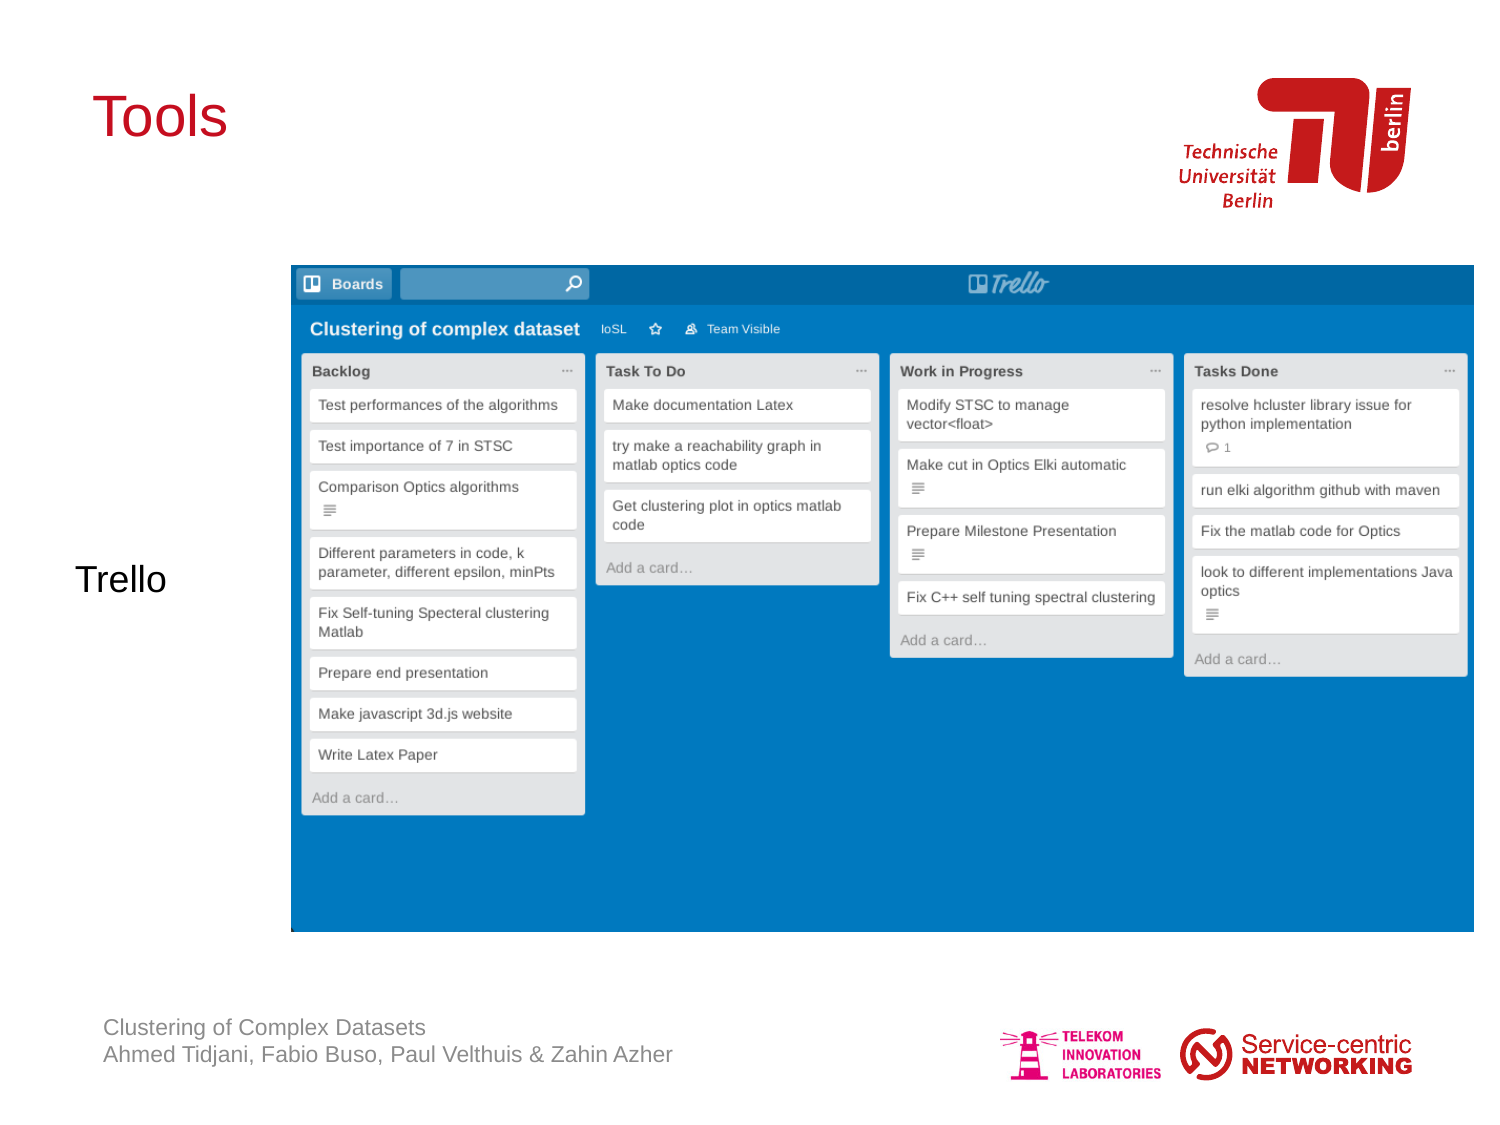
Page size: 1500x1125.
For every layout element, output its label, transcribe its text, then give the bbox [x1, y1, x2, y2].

text_box Clustering of Complex Datasets Ahmed Tidjani, Fabio Buso, Paul Velthuis & Zahin Azher [88, 1032, 987, 1092]
text_box Tools [88, 78, 1152, 211]
text_box Trello [59, 239, 780, 960]
picture [1000, 1028, 1161, 1082]
picture [291, 265, 1474, 932]
